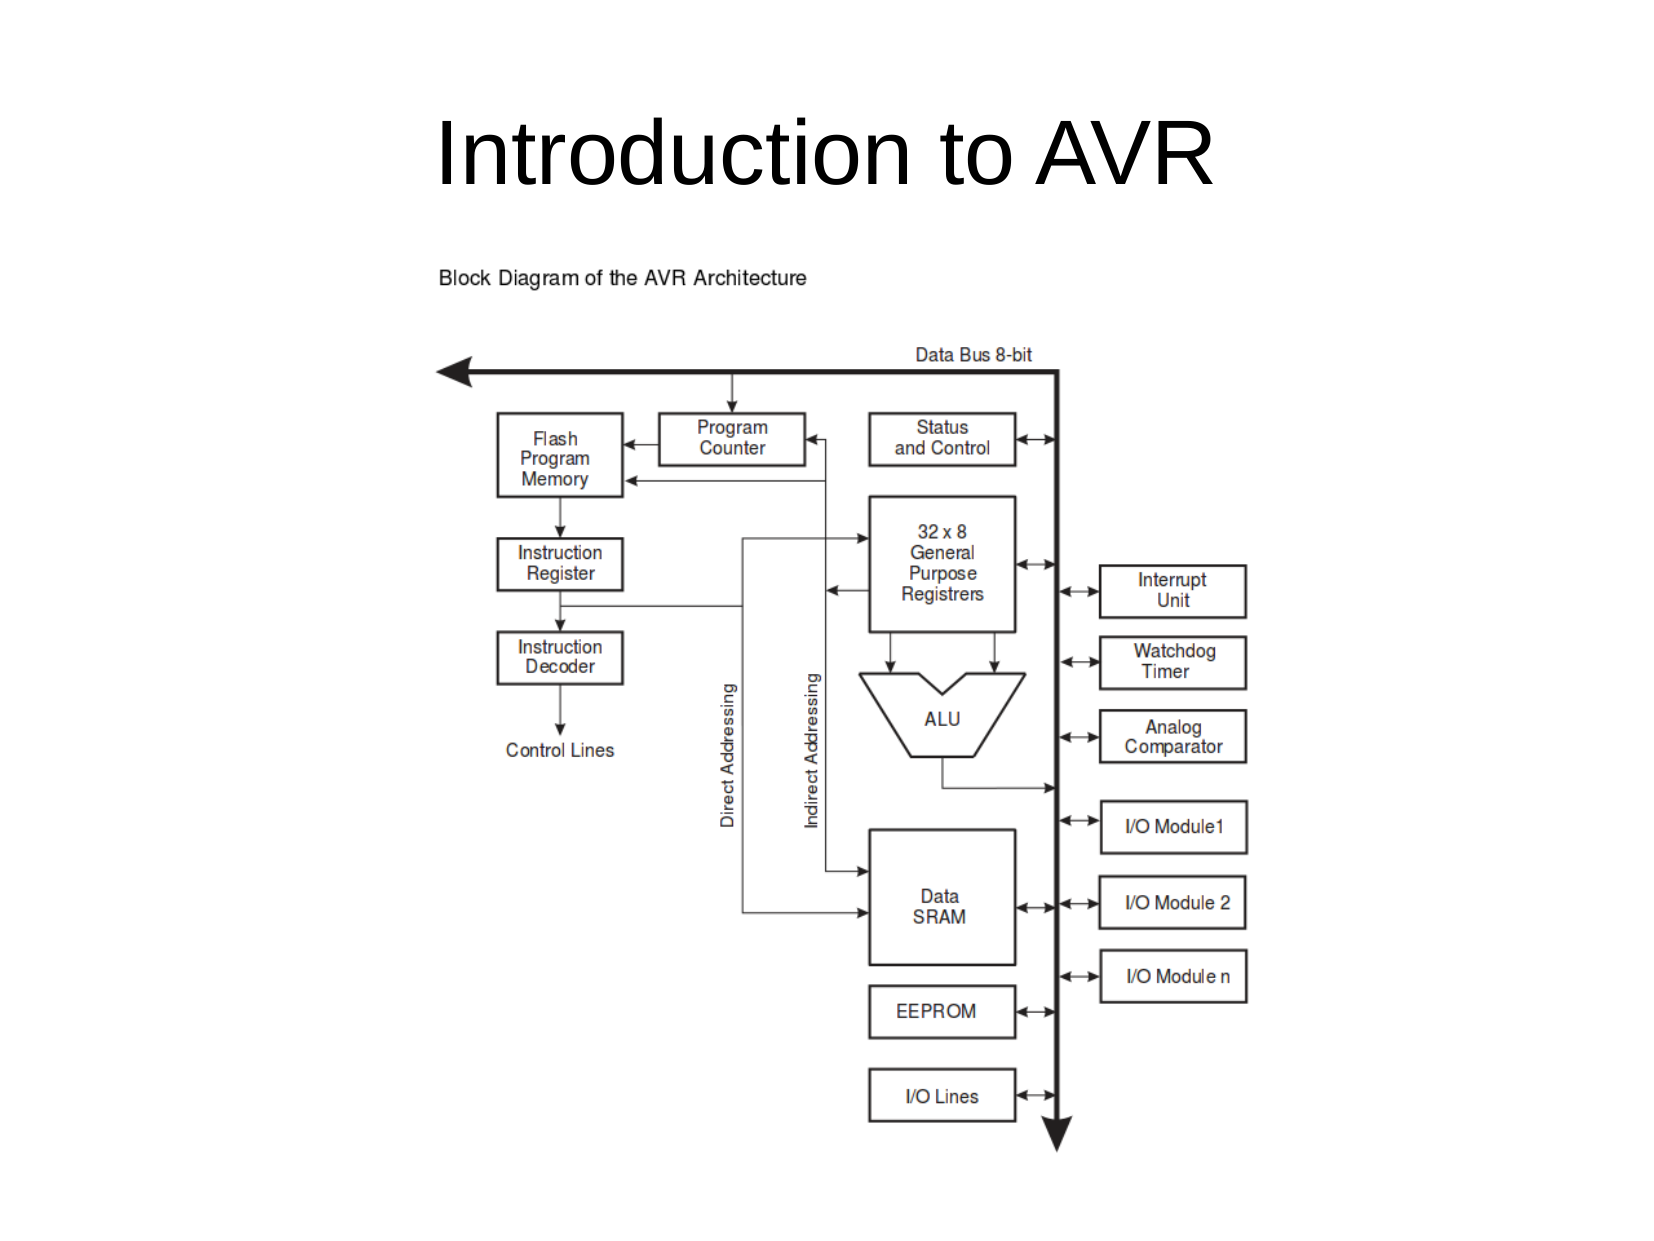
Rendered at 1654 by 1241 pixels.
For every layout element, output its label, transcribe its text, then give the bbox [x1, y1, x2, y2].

title Introduction to AVR [82, 49, 1571, 257]
picture [413, 253, 1329, 1169]
